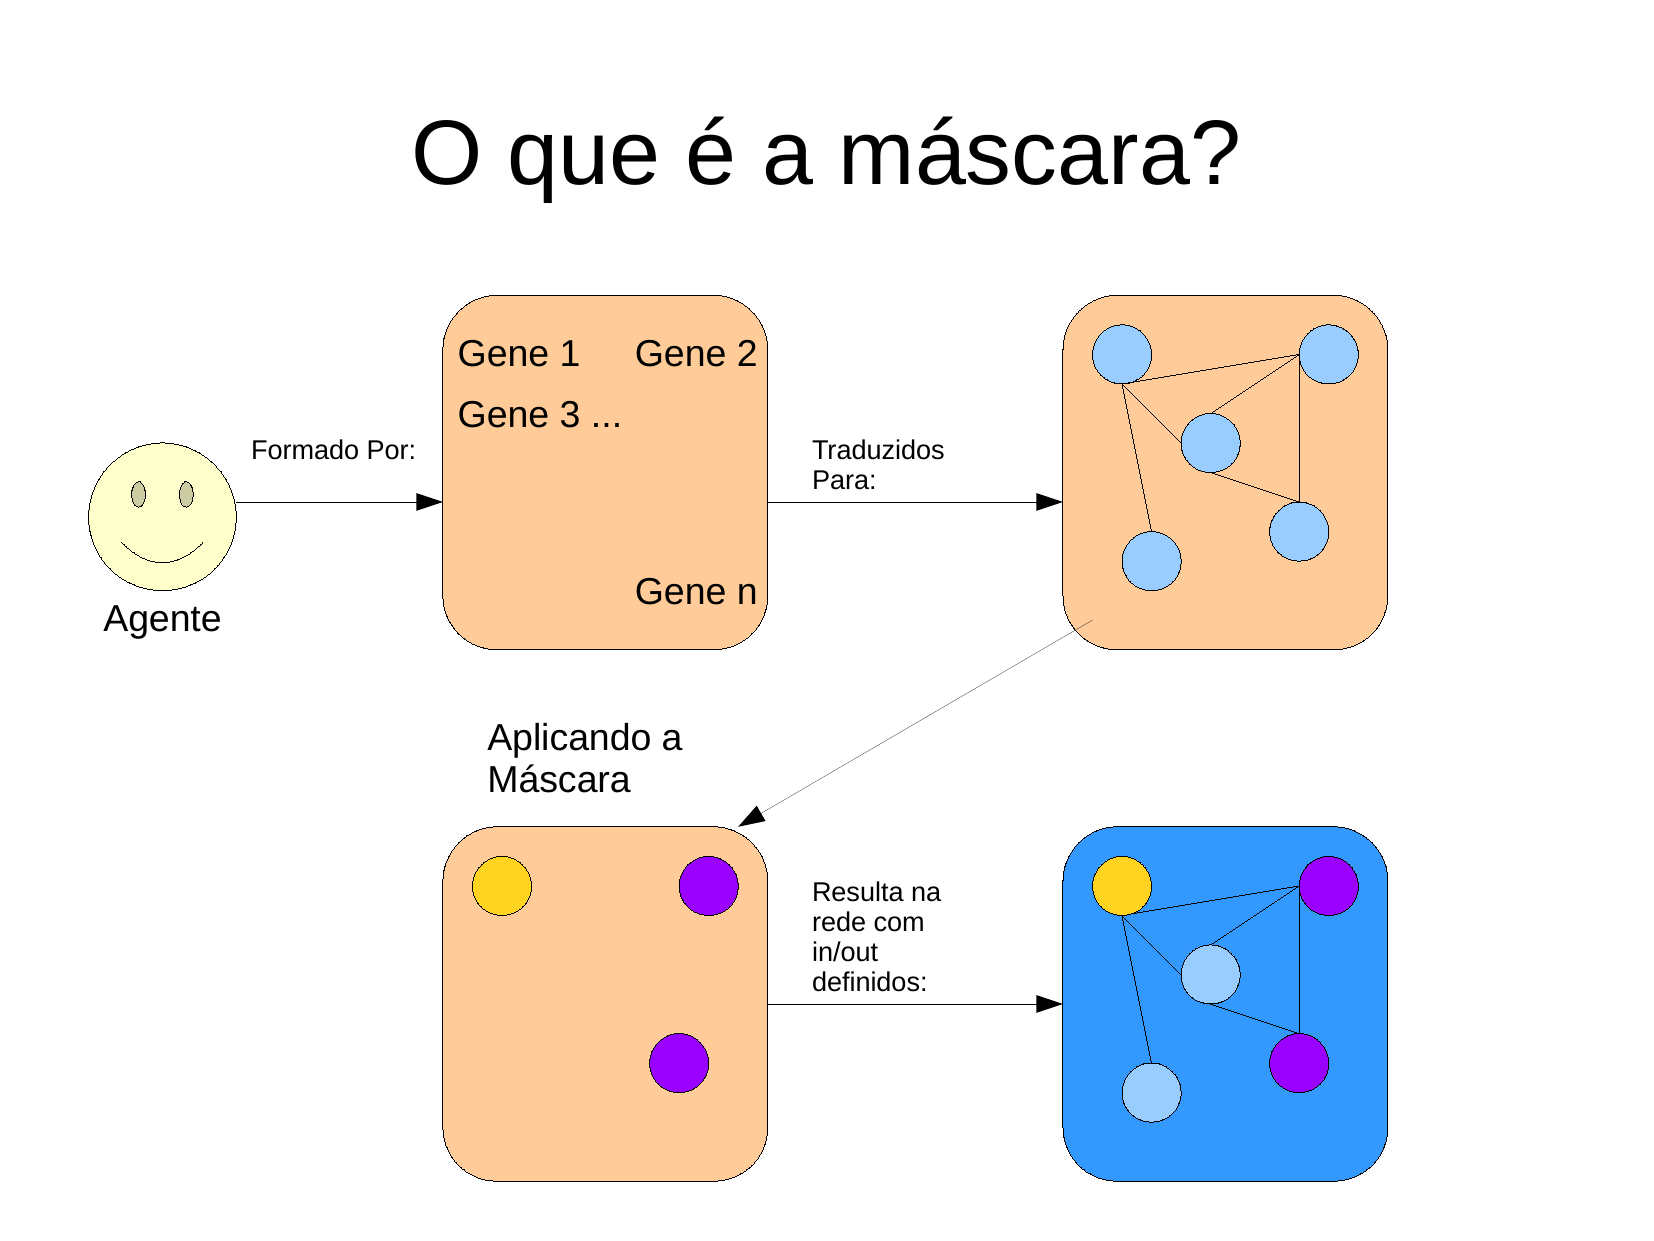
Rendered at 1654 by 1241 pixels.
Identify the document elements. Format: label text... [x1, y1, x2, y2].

title O que é a máscara? [82, 49, 1571, 257]
text_box [442, 826, 768, 1182]
text_box Aplicando a Máscara [472, 708, 709, 808]
text_box Resulta na rede com in/out definidos: [797, 869, 1004, 1004]
text_box Agente [88, 590, 266, 648]
text_box Traduzidos Para: [797, 427, 1004, 503]
text_box [1062, 295, 1388, 650]
text_box Gene 1 [442, 324, 620, 382]
text_box [449, 295, 762, 324]
text_box [88, 442, 237, 590]
text_box Gene 3 ... [442, 386, 680, 443]
text_box Gene n [620, 563, 798, 621]
text_box [1062, 826, 1388, 1182]
text_box Gene 2 [620, 324, 798, 382]
text_box Formado Por: [236, 427, 443, 473]
text_box [442, 382, 768, 650]
